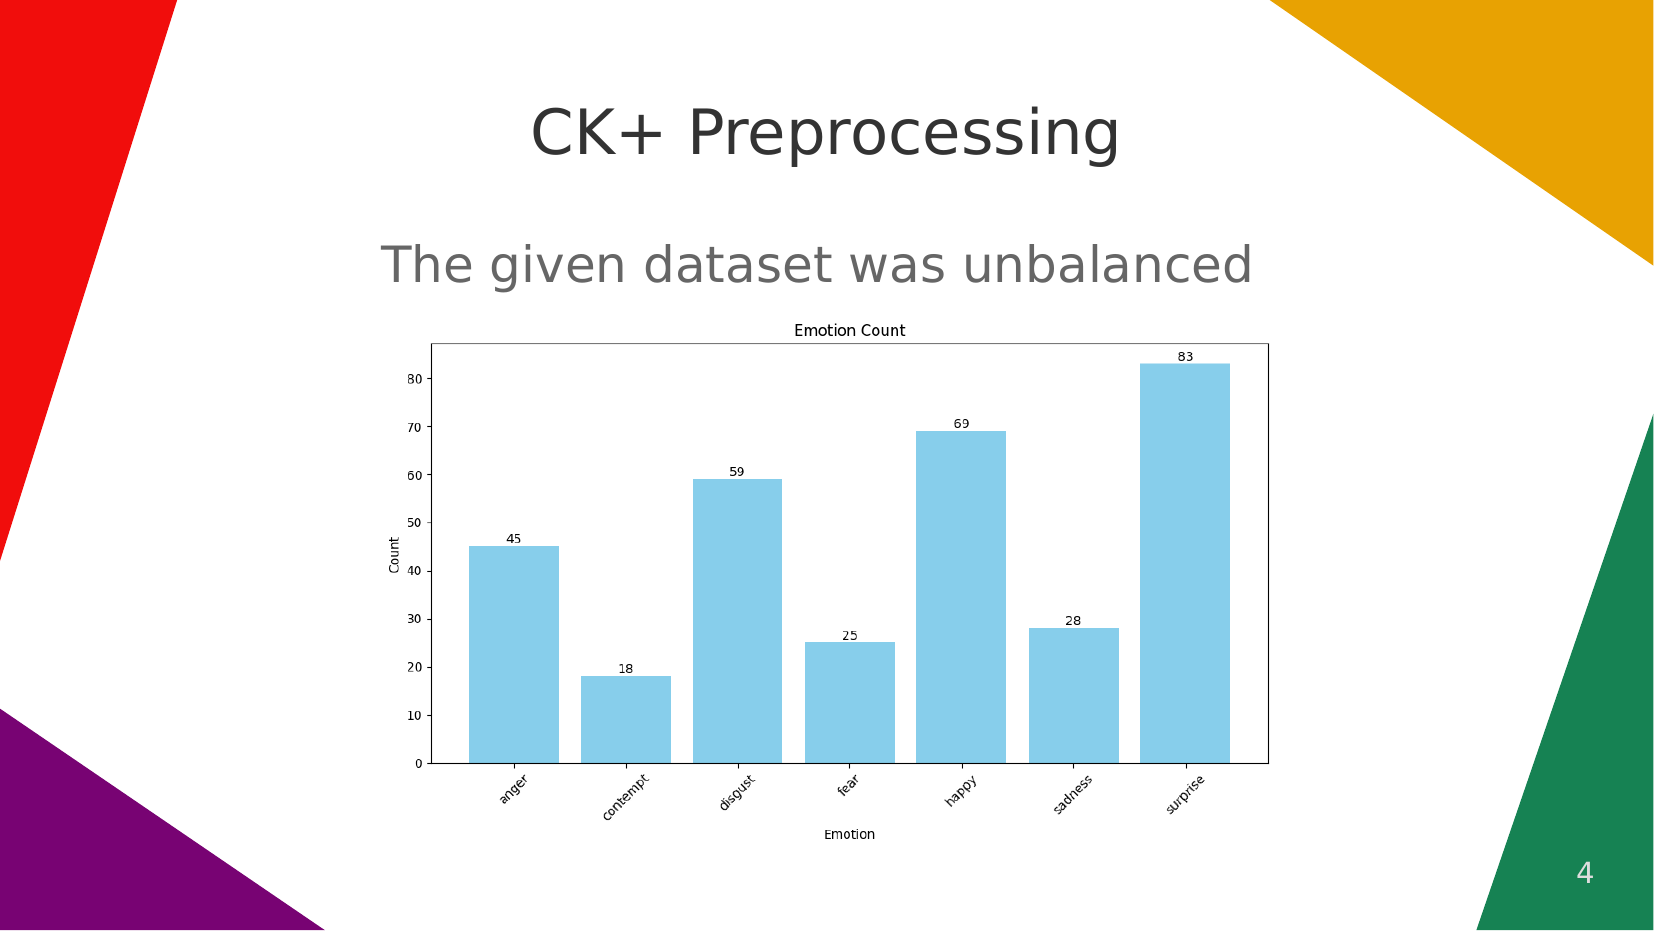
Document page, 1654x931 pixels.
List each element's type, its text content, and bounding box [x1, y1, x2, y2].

picture [379, 314, 1276, 850]
list The given dataset was unbalanced [118, 236, 1536, 827]
title CK+ Preprocessing [118, 59, 1536, 207]
